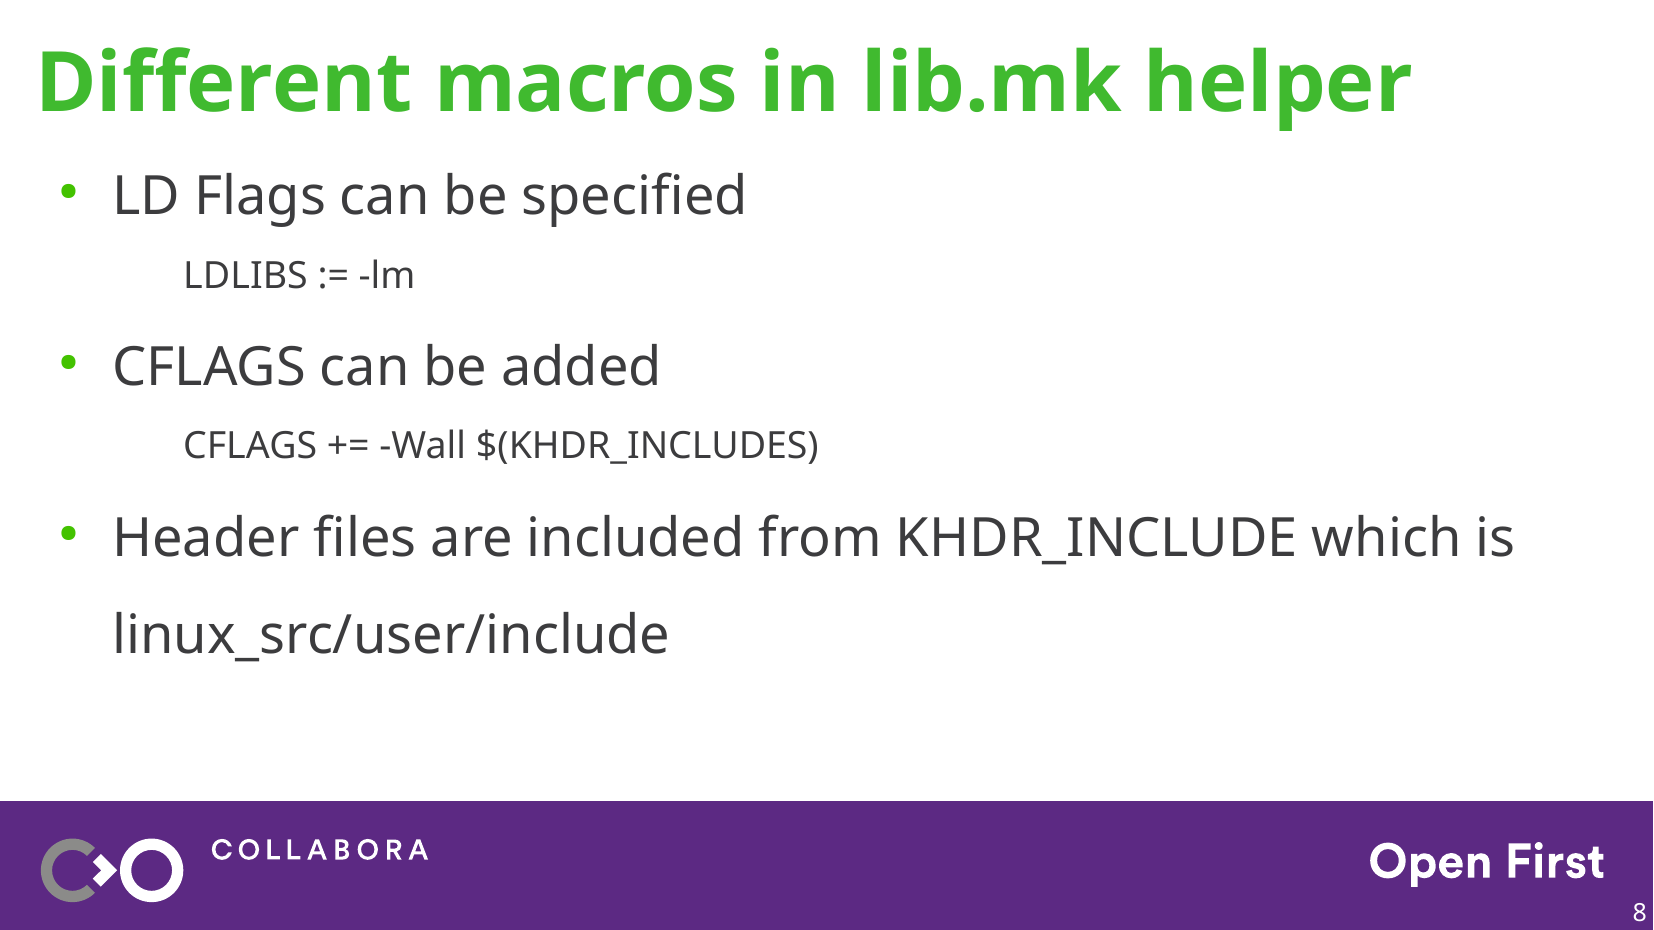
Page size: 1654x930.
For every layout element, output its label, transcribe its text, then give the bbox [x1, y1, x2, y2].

list LD Flags can be specified LDLIBS := -lm CFLAGS can be added CFLAGS += -Wall $(KHDR_INCLUDES) Header files are included from KHDR_INCLUDE which is linux_src/user/include [41, 160, 1613, 804]
title Different macros in lib.mk helper [35, 28, 1608, 192]
